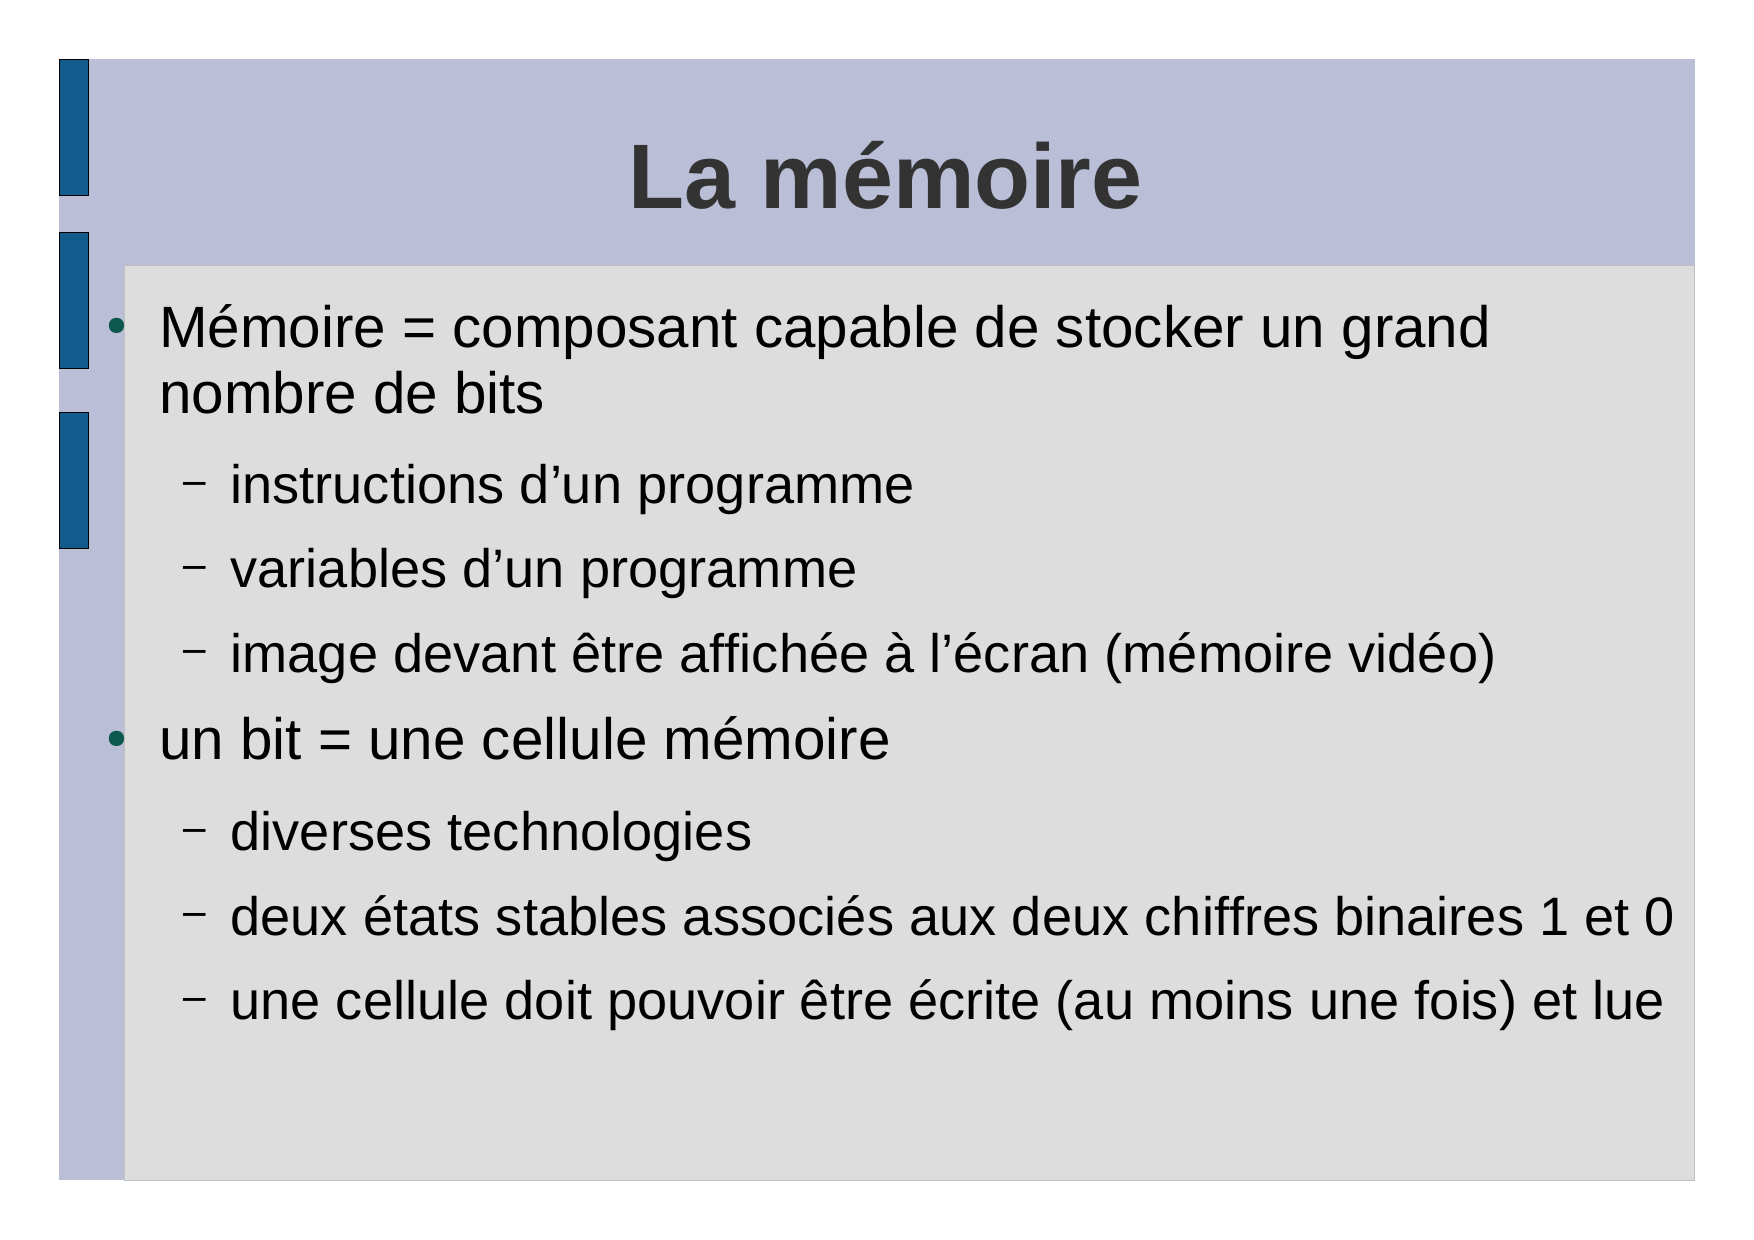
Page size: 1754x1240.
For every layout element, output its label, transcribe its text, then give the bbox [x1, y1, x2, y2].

title La mémoire [118, 88, 1654, 266]
list Mémoire = composant capable de stocker un grand nombre de bits instructions d’un programme variables d’un programme image devant être affichée à l’écran (mémoire vidéo) un bit = une cellule mémoire diverses technologies deux états stables associés aux deux chiffres binaires 1 et 0 une cellule doit pouvoir être écrite (au moins une fois) et lue [88, 295, 1695, 1093]
